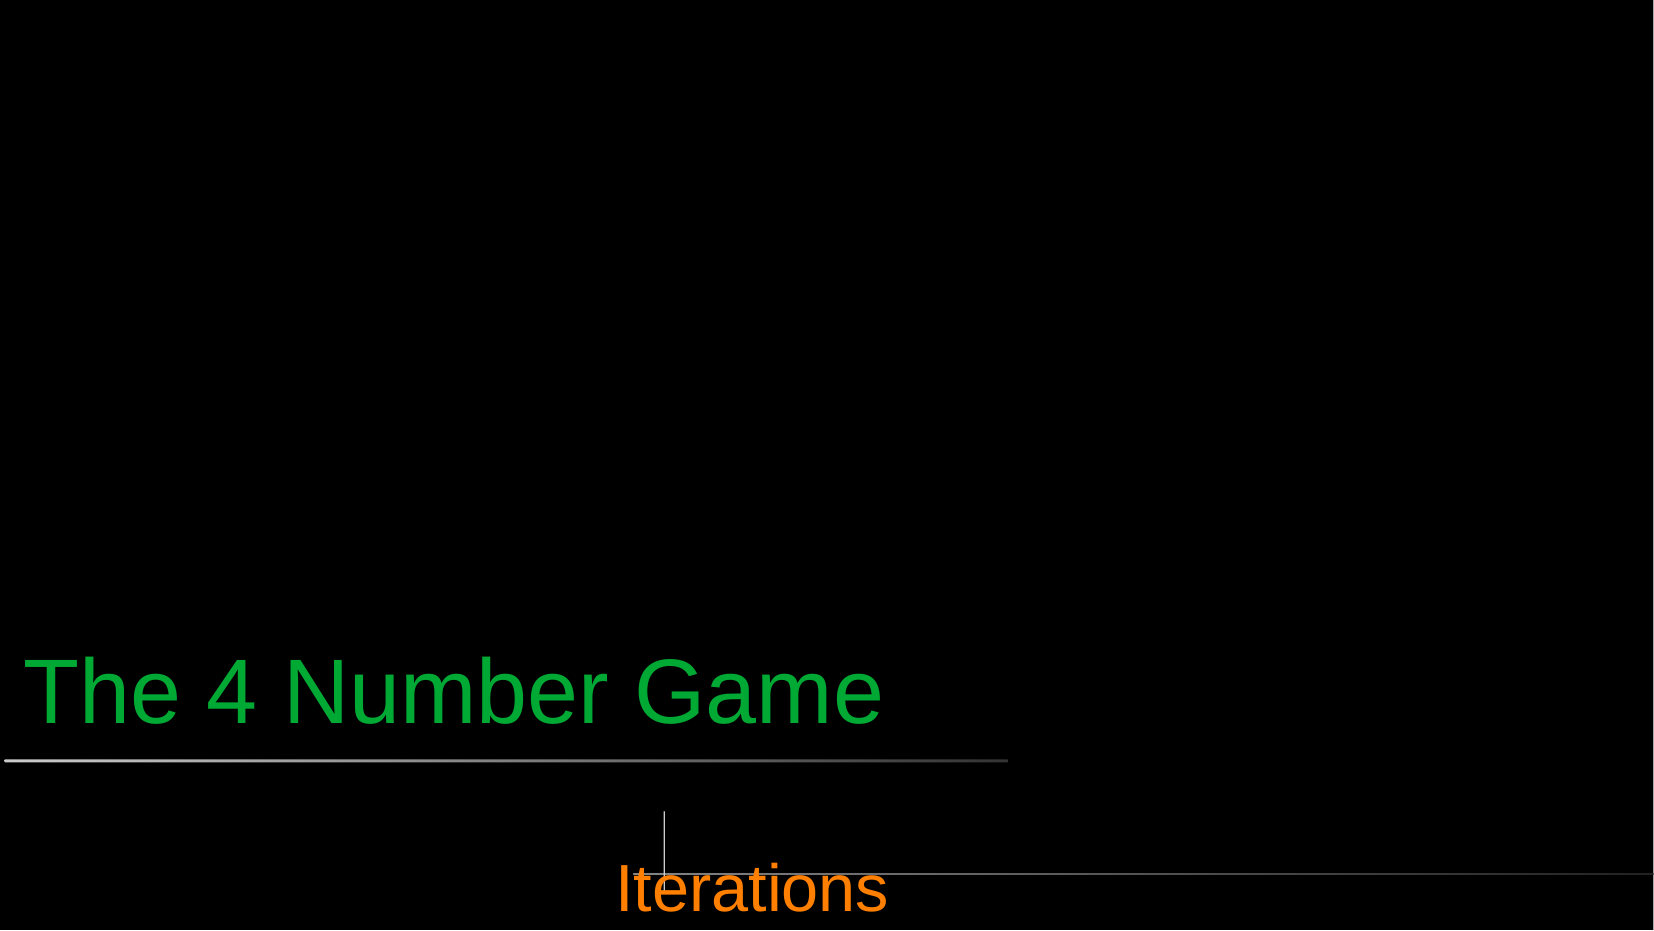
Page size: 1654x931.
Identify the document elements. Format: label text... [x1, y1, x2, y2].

subtitle Iterations [23, 637, 1501, 931]
